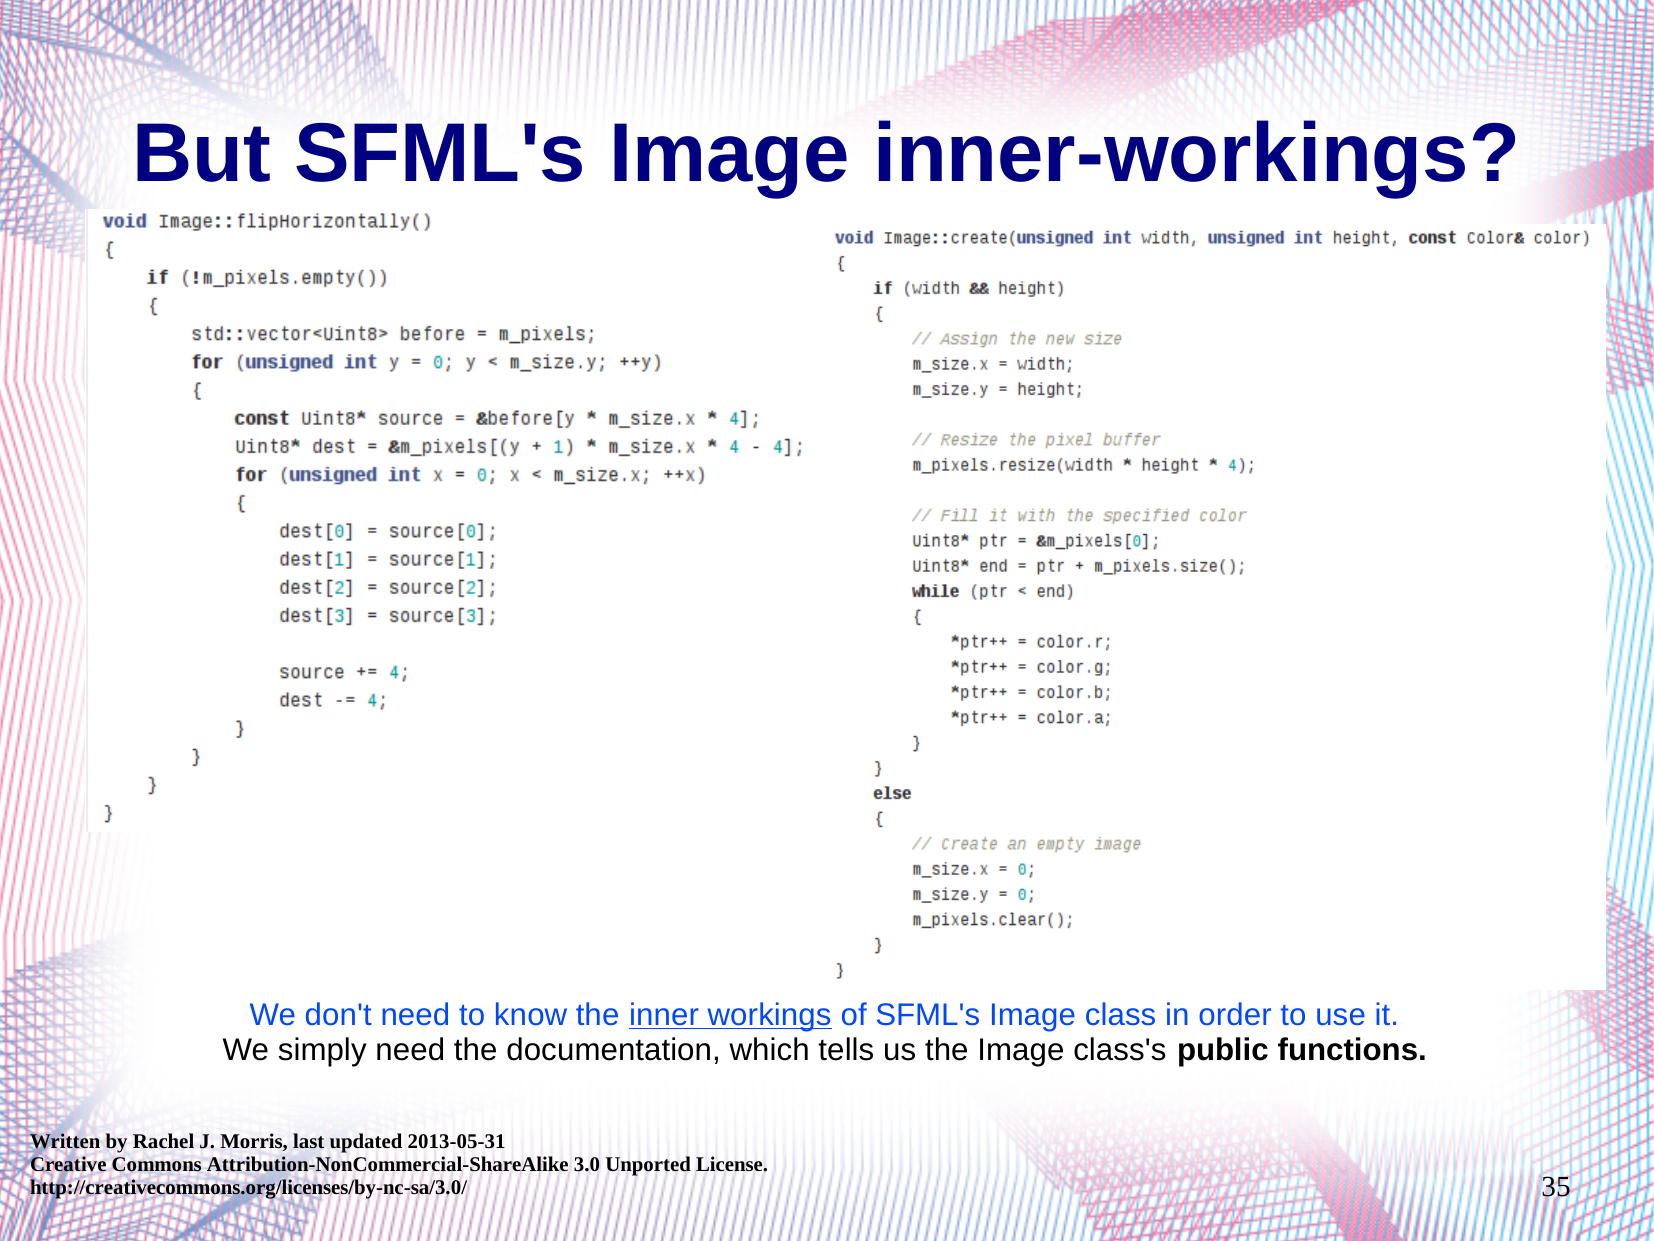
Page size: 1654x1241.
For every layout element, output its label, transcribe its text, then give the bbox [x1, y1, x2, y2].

title But SFML's Image inner-workings? [82, 49, 1571, 257]
picture [0, 0, 1654, 1241]
text_box We don't need to know the inner workings of SFML's Image class in order to use it. We simply need the documentation, which tells us the Image class's public functions. [90, 990, 1561, 1096]
